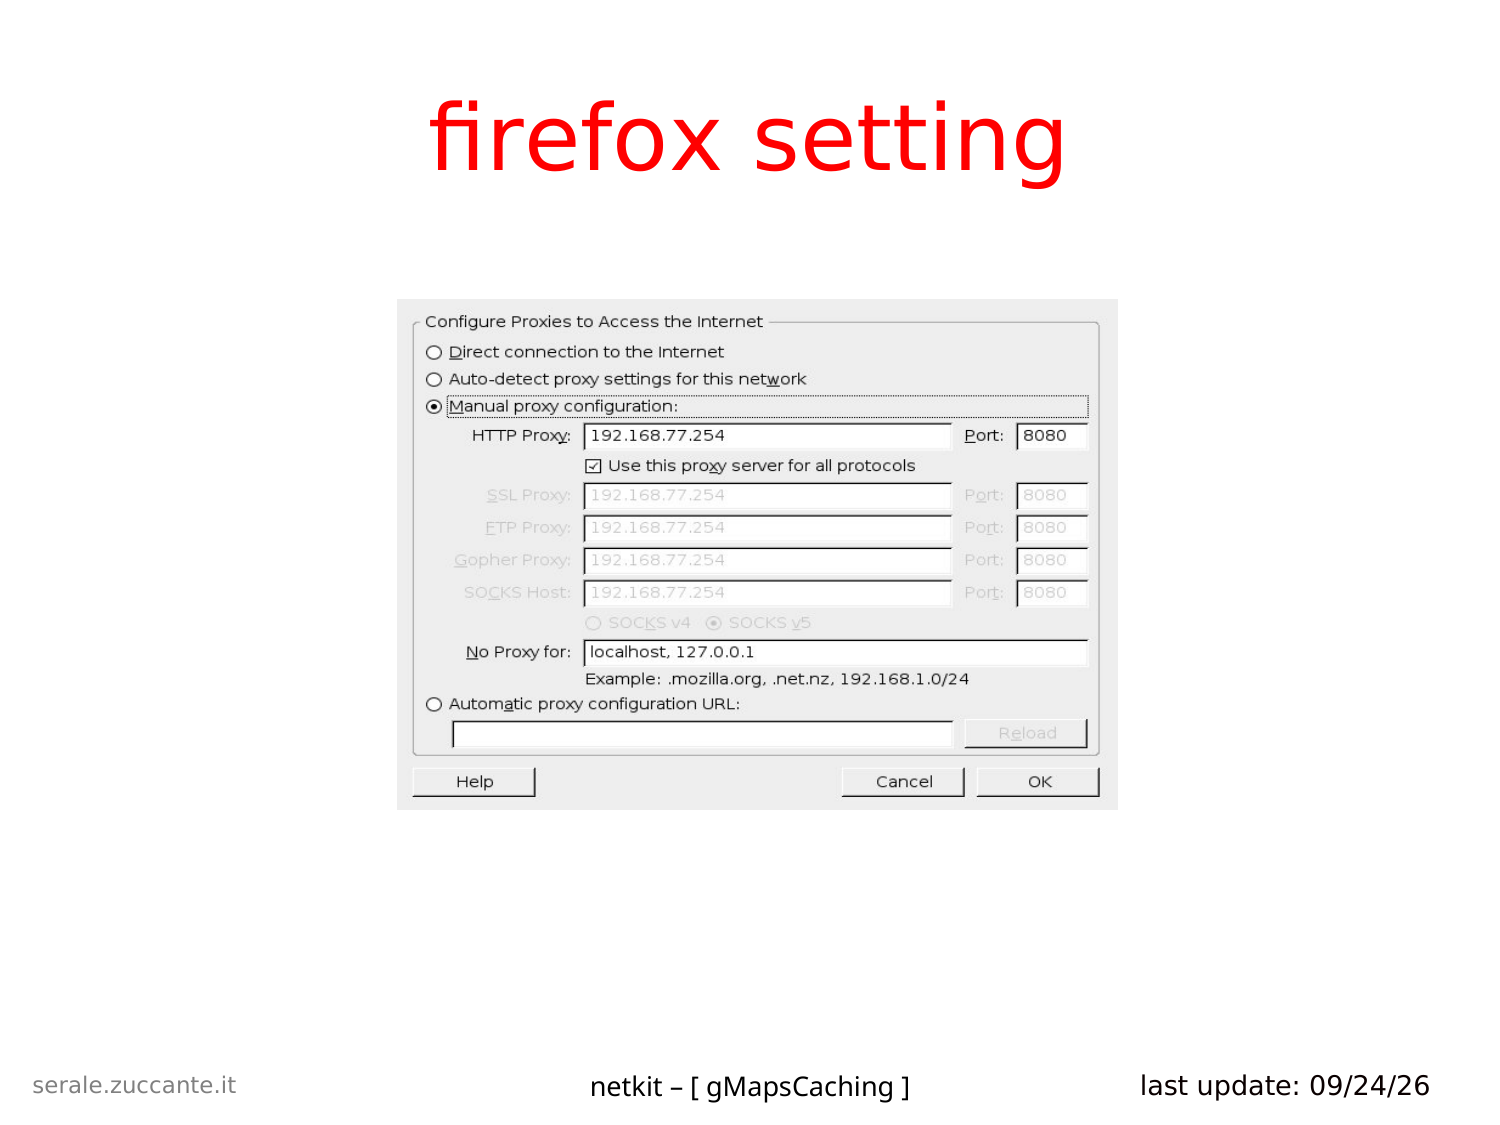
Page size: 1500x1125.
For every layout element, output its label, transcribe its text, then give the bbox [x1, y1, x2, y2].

title firefox setting [75, 28, 1426, 250]
picture [397, 299, 1118, 811]
